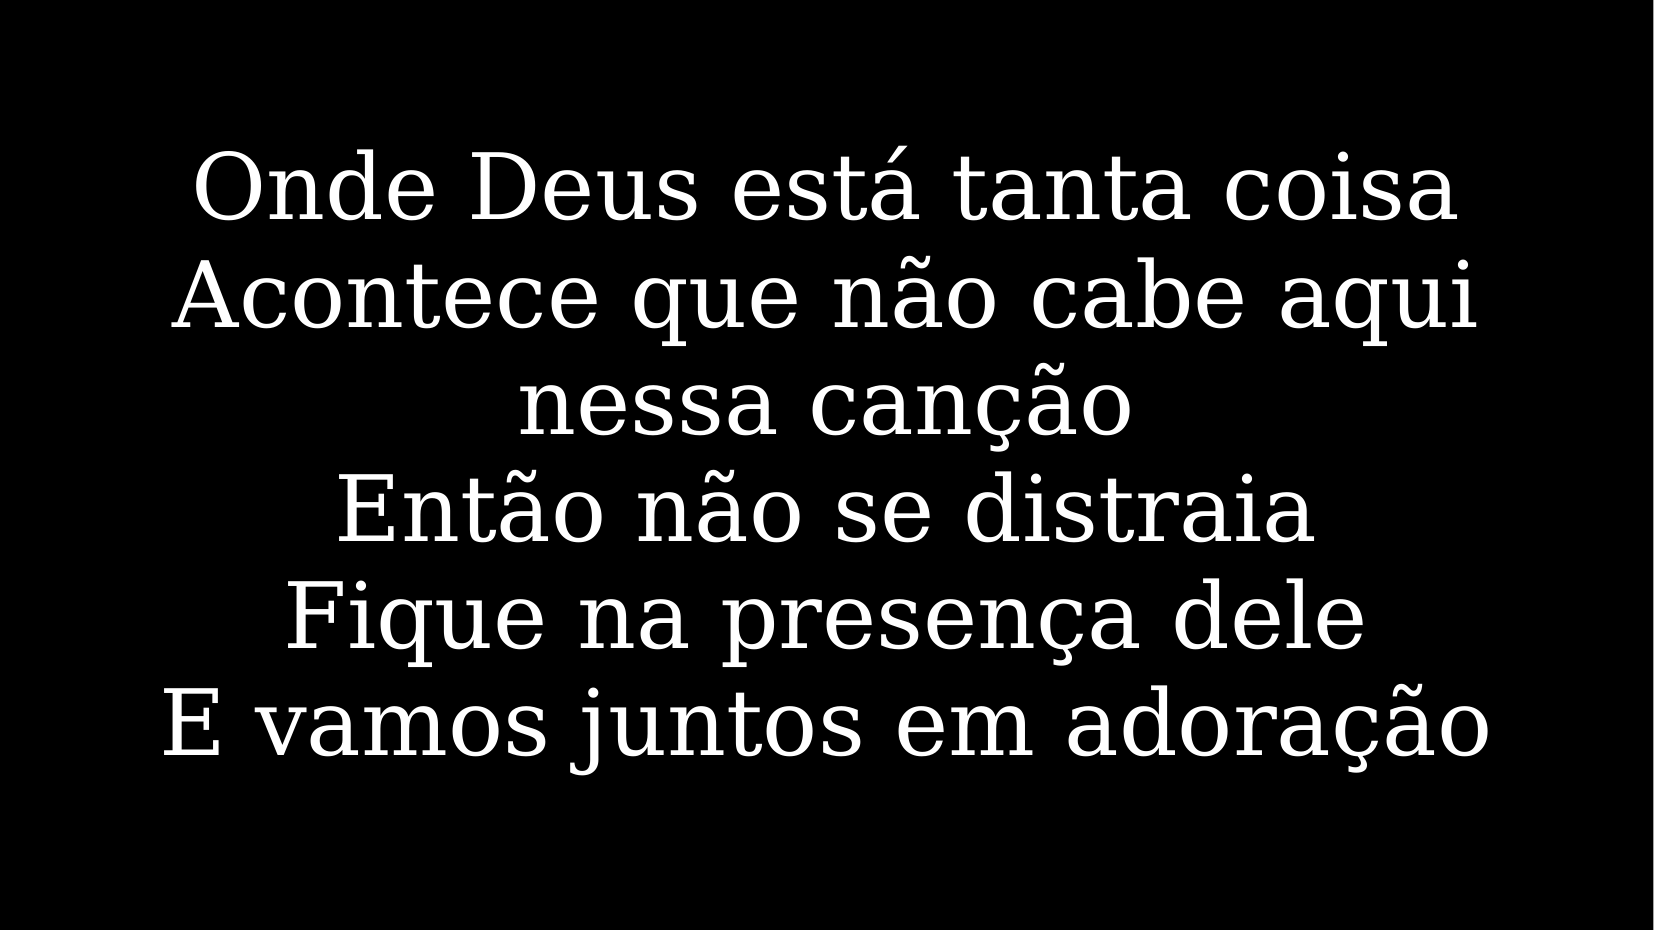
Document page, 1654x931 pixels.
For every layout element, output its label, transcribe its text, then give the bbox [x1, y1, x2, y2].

subtitle Onde Deus está tanta coisa Acontece que não cabe aqui nessa canção Então não se distraia Fique na presença dele E vamos juntos em adoração [82, 49, 1571, 863]
